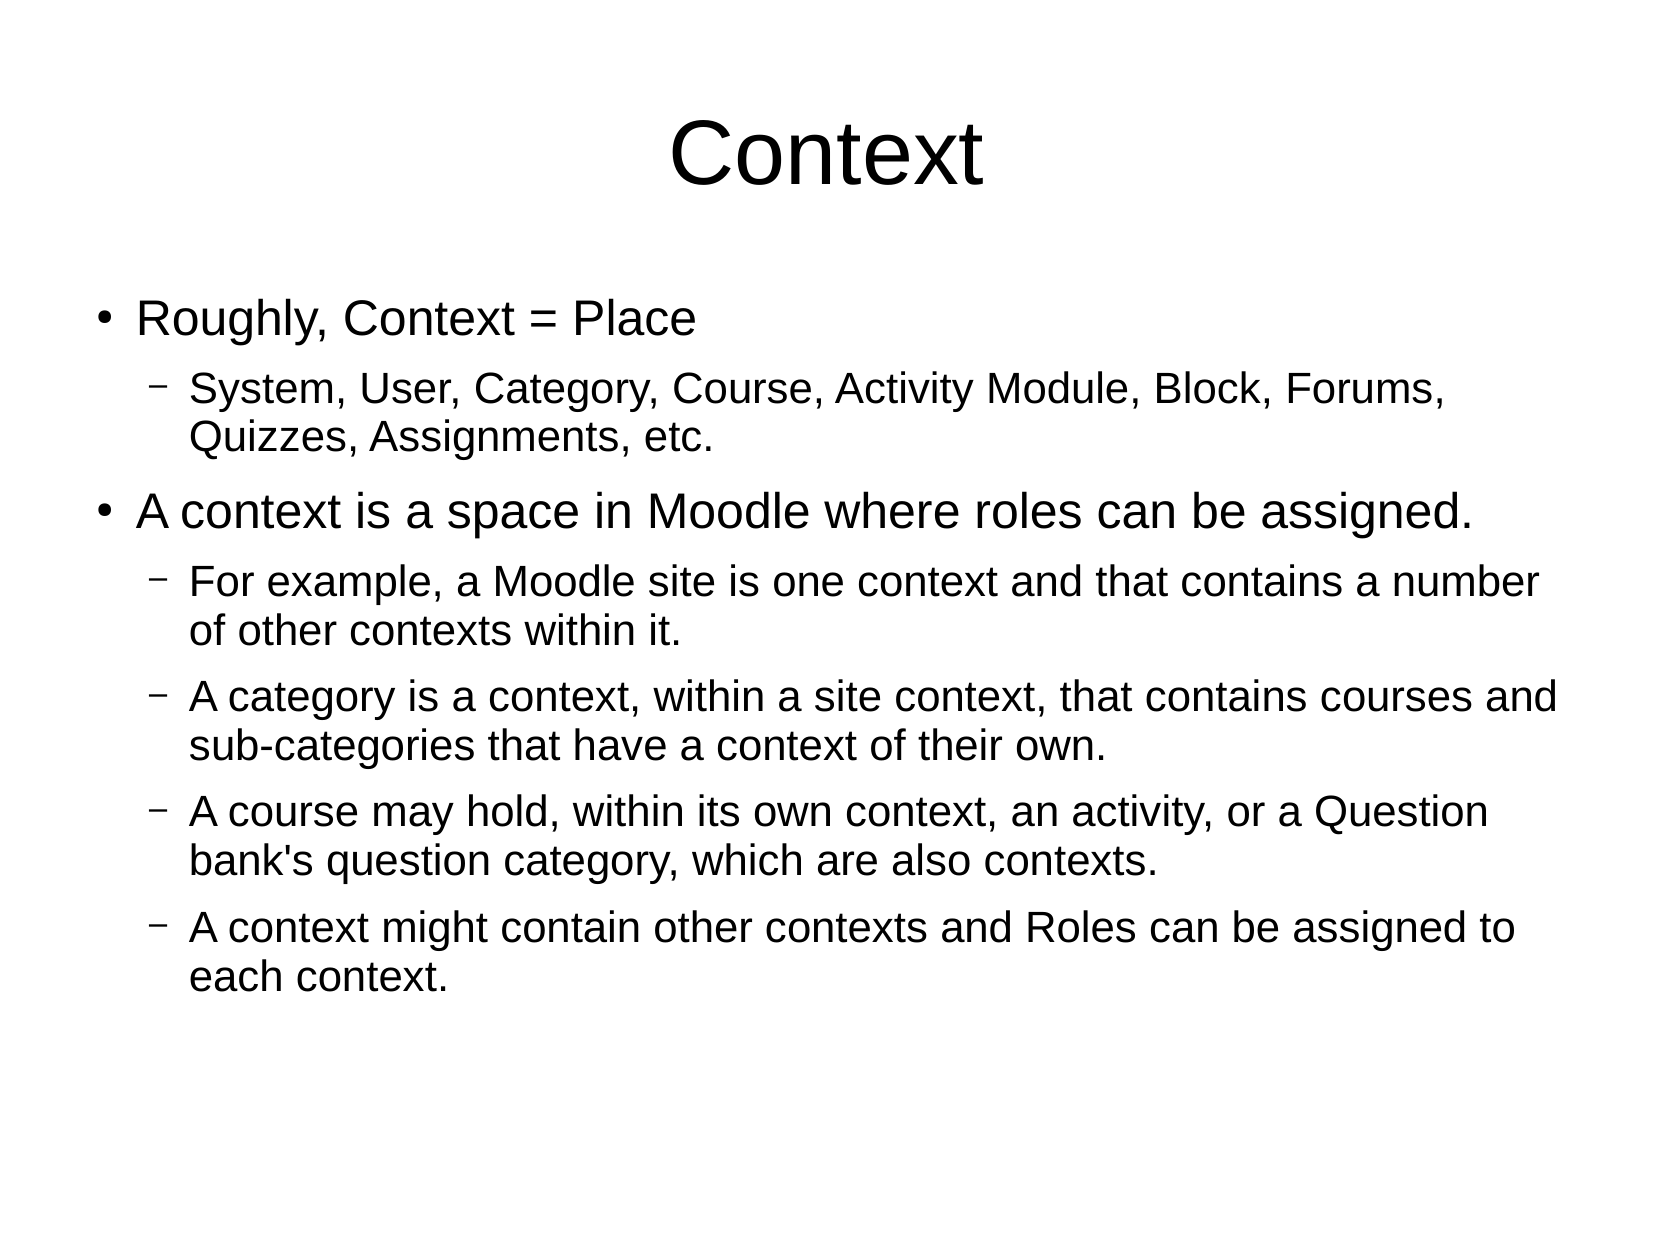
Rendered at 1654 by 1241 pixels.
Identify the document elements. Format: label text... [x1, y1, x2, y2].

title Context [82, 49, 1571, 257]
list Roughly, Context = Place System, User, Category, Course, Activity Module, Block, Forums, Quizzes, Assignments, etc. A context is a space in Moodle where roles can be assigned. For example, a Moodle site is one context and that contains a number of other contexts within it. A category is a context, within a site context, that contains courses and sub-categories that have a context of their own. A course may hold, within its own context, an activity, or a Question bank's question category, which are also contexts. A context might contain other contexts and Roles can be assigned to each context. [82, 290, 1571, 1010]
